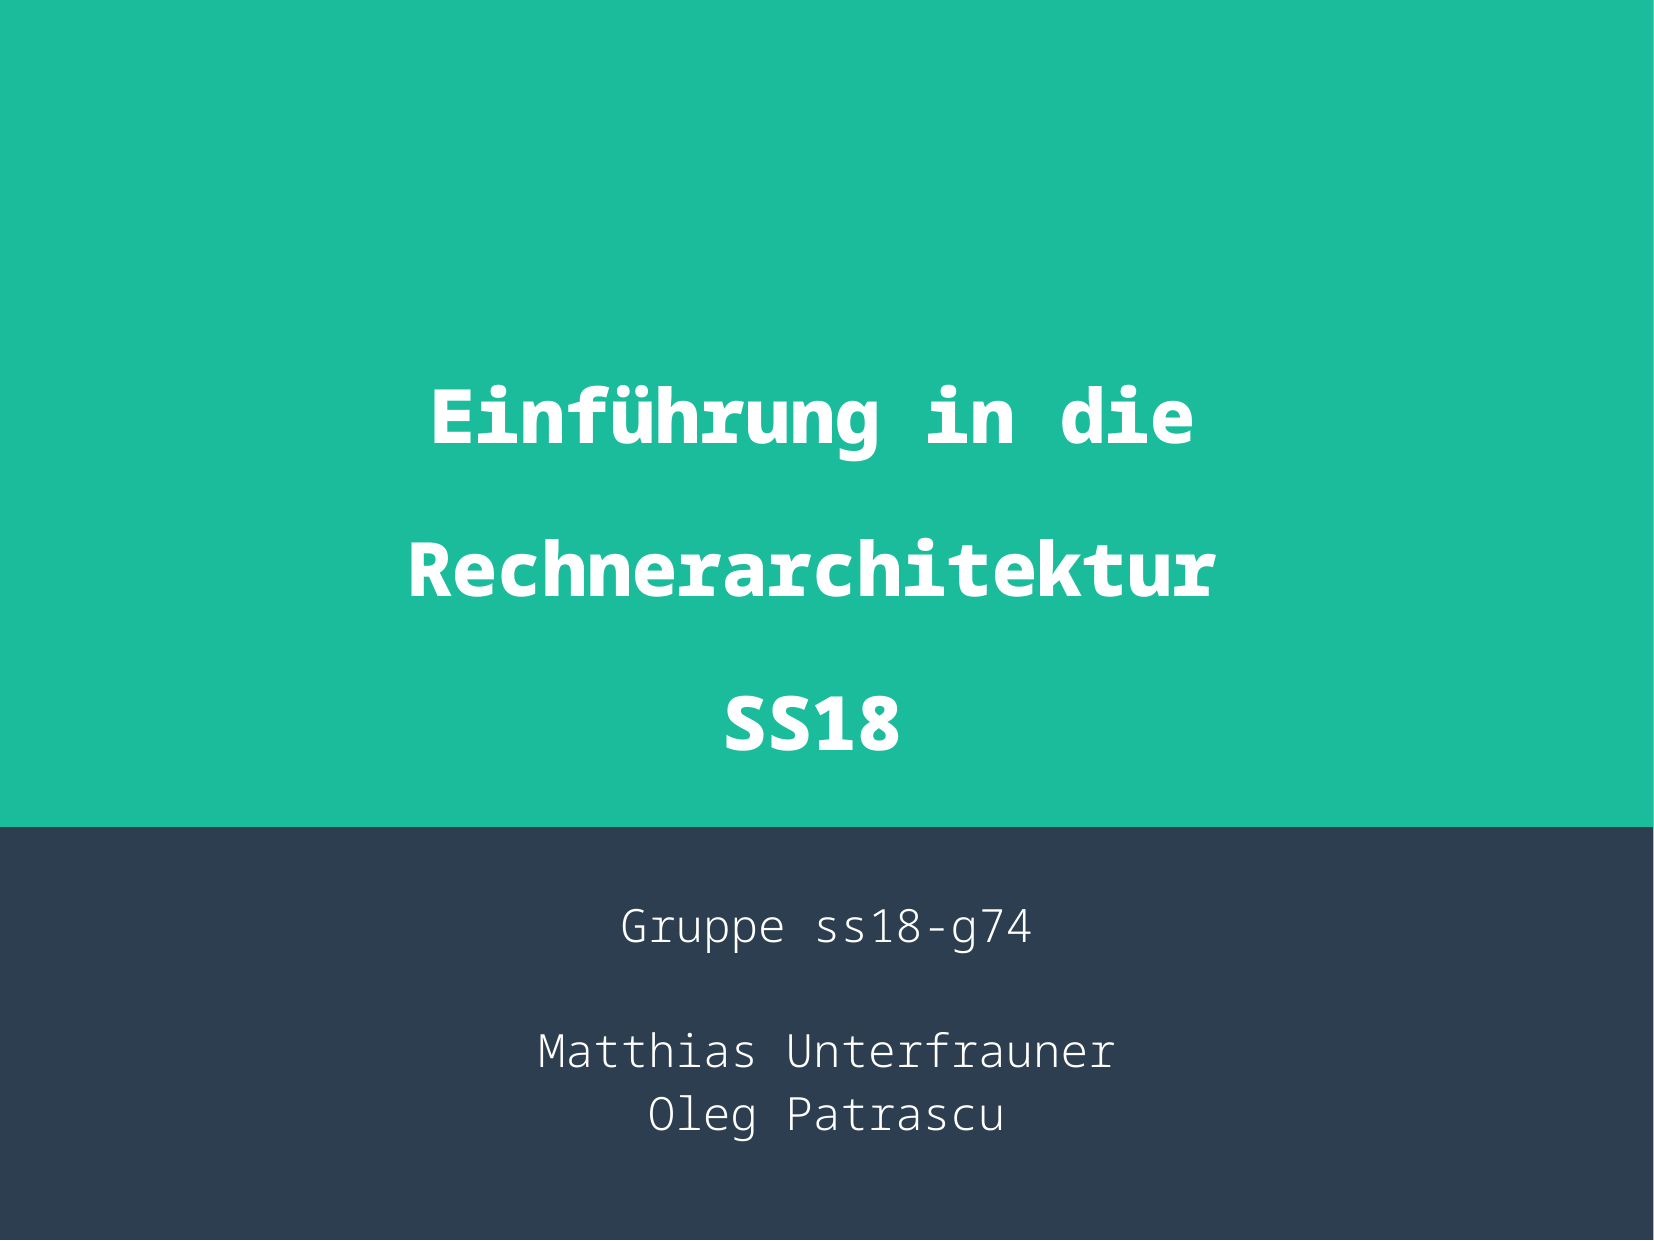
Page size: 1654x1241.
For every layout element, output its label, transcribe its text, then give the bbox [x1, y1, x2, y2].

title Einführung in die Rechnerarchitektur SS18 [45, 330, 1581, 755]
subtitle Gruppe ss18-g74 Matthias Unterfrauner Oleg Patrascu [59, 856, 1595, 1182]
